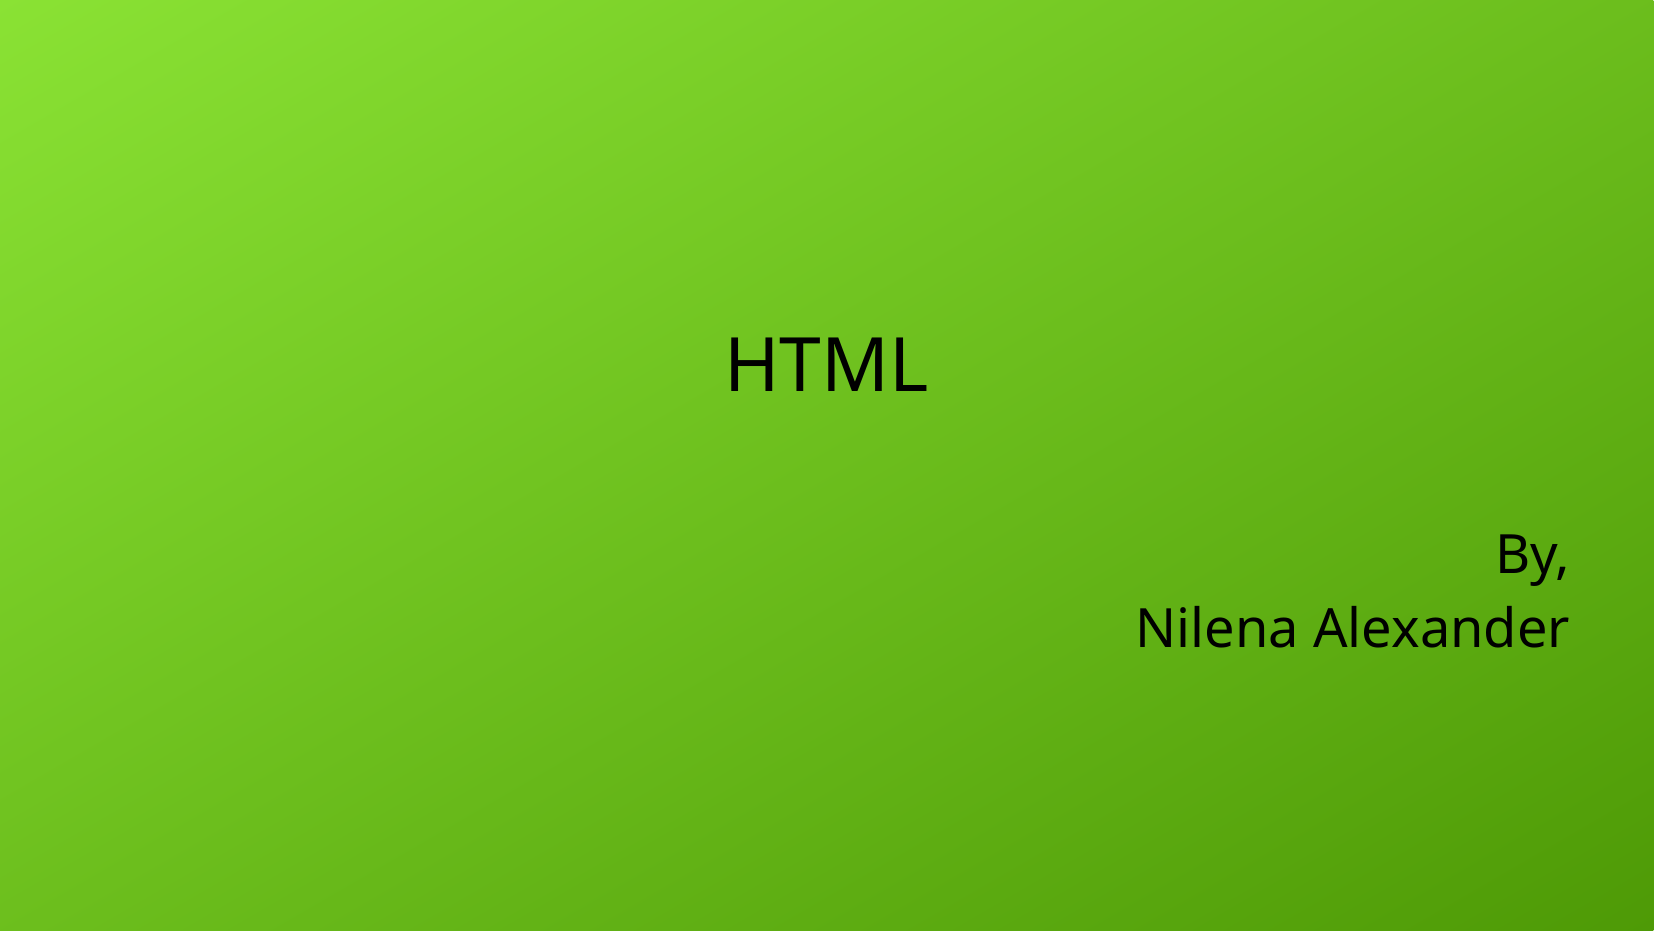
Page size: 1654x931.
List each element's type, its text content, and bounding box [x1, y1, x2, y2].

subtitle HTML By, Nilena Alexander [82, 217, 1571, 757]
